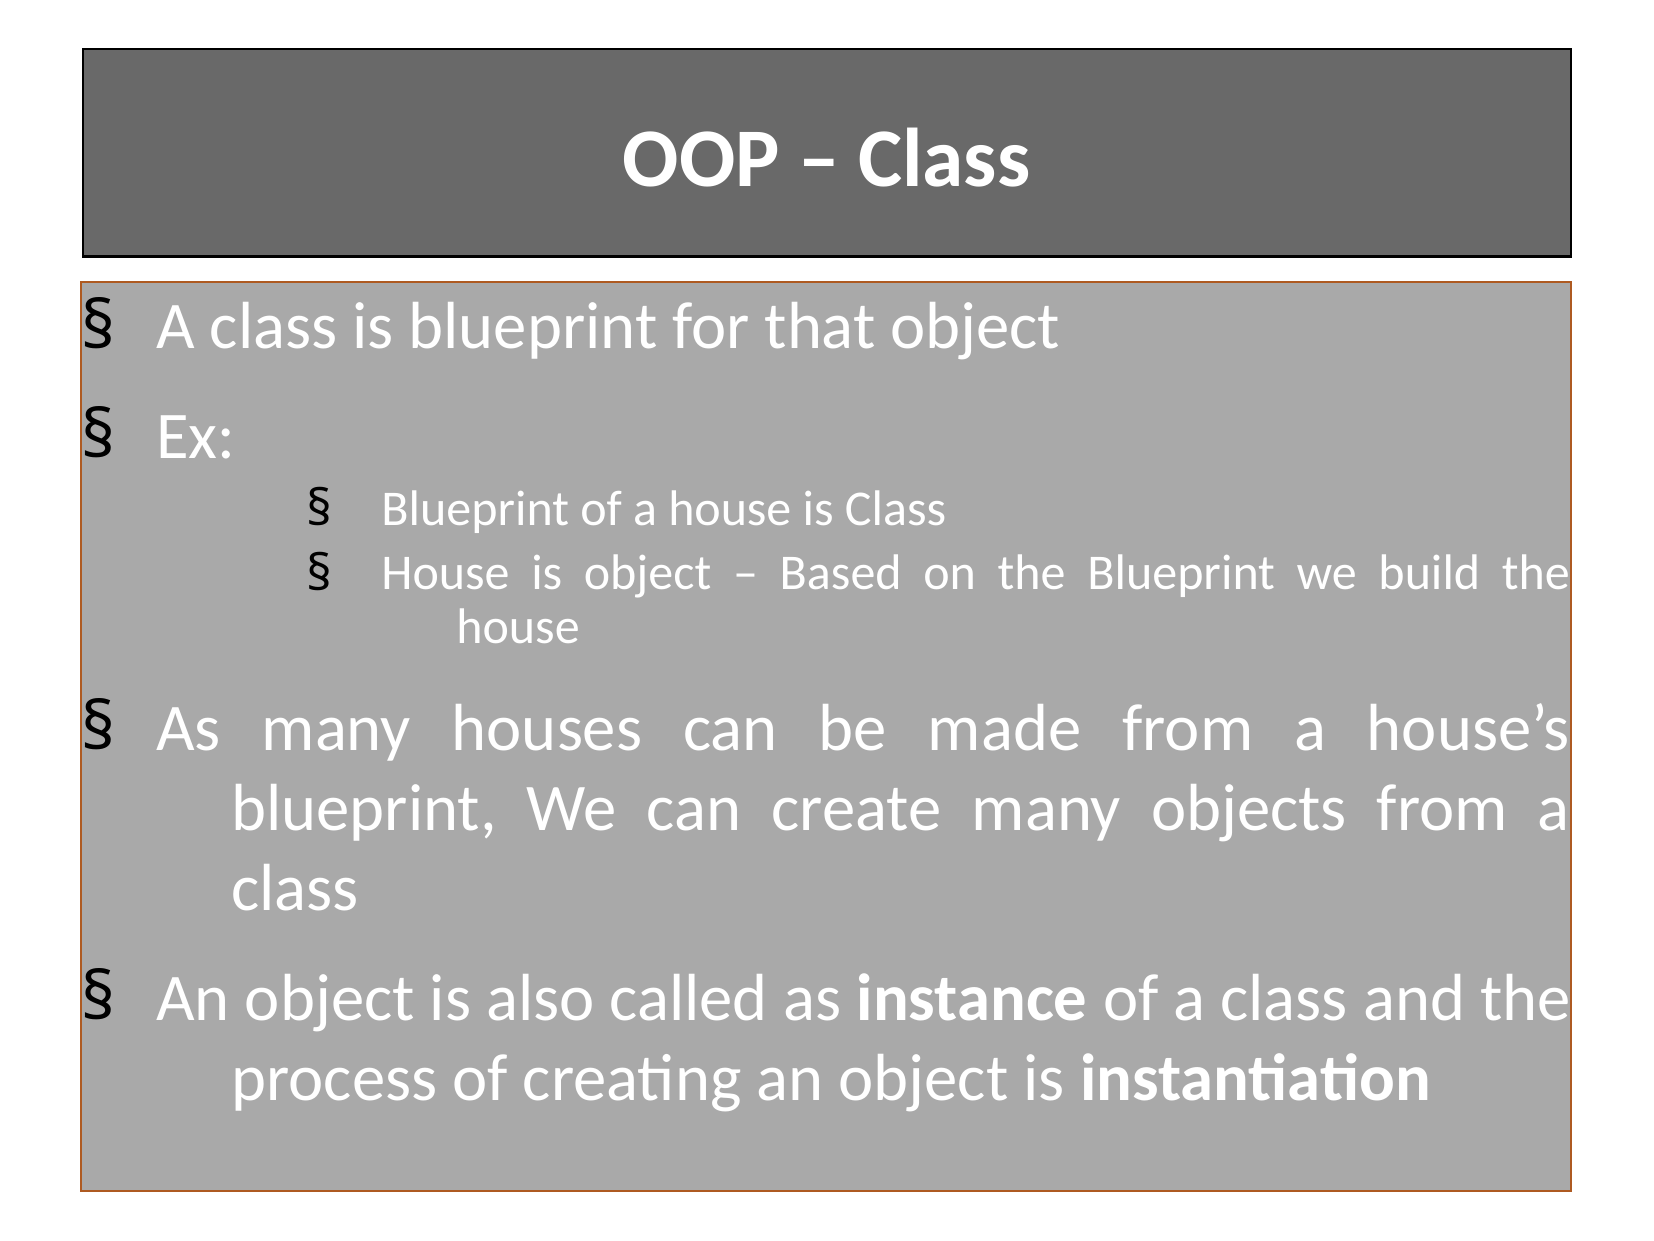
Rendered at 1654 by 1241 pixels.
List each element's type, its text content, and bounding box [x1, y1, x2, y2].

title OOP – Class [82, 49, 1571, 257]
list A class is blueprint for that object Ex: Blueprint of a house is Class House is object – Based on the Blueprint we build the house As many houses can be made from a house’s blueprint, We can create many objects from a class An object is also called as instance of a class and the process of creating an object is instantiation [81, 282, 1571, 1191]
